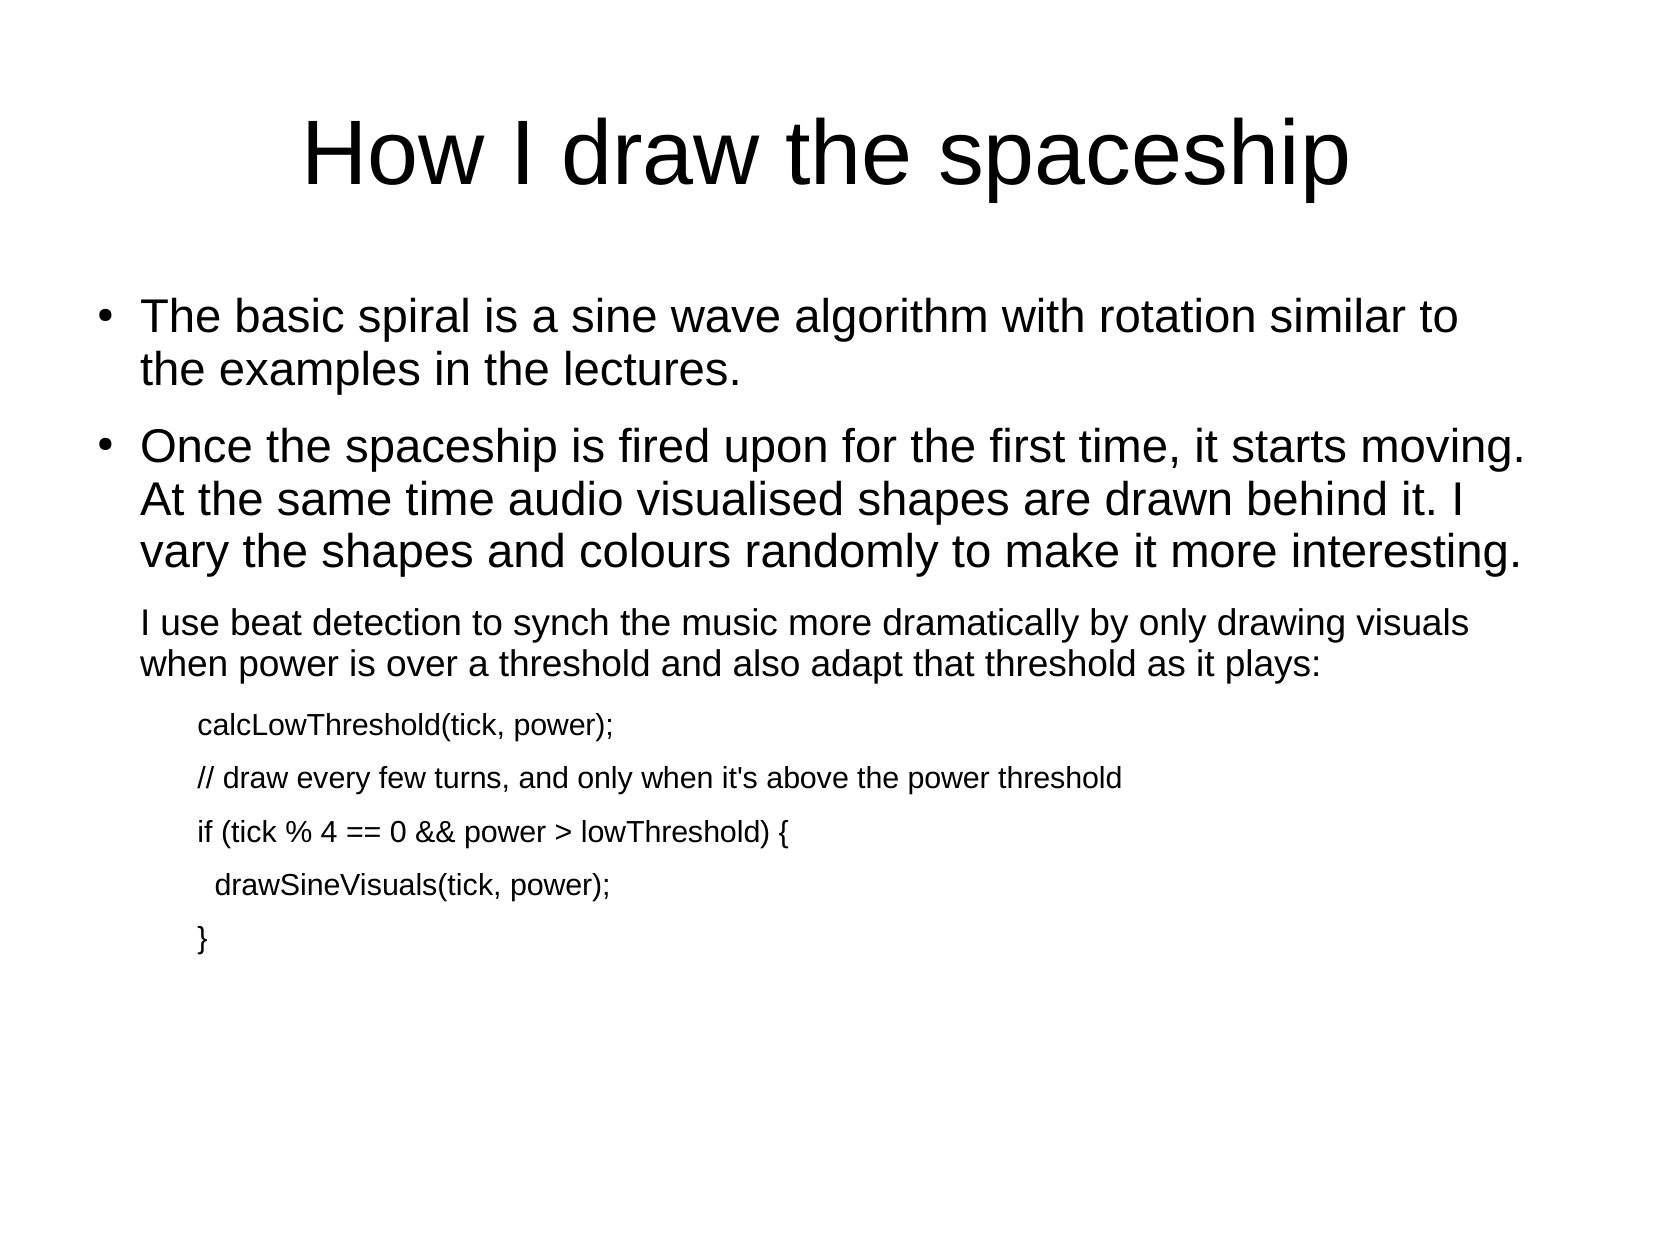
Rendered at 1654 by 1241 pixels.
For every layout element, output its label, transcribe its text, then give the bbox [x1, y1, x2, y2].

list The basic spiral is a sine wave algorithm with rotation similar to the examples in the lectures. Once the spaceship is fired upon for the first time, it starts moving. At the same time audio visualised shapes are drawn behind it. I vary the shapes and colours randomly to make it more interesting. I use beat detection to synch the music more dramatically by only drawing visuals when power is over a threshold and also adapt that threshold as it plays: calcLowThreshold(tick, power); // draw every few turns, and only when it's above the power threshold if (tick % 4 == 0 && power > lowThreshold) { drawSineVisuals(tick, power); } [82, 290, 1538, 1010]
title How I draw the spaceship [82, 49, 1571, 257]
